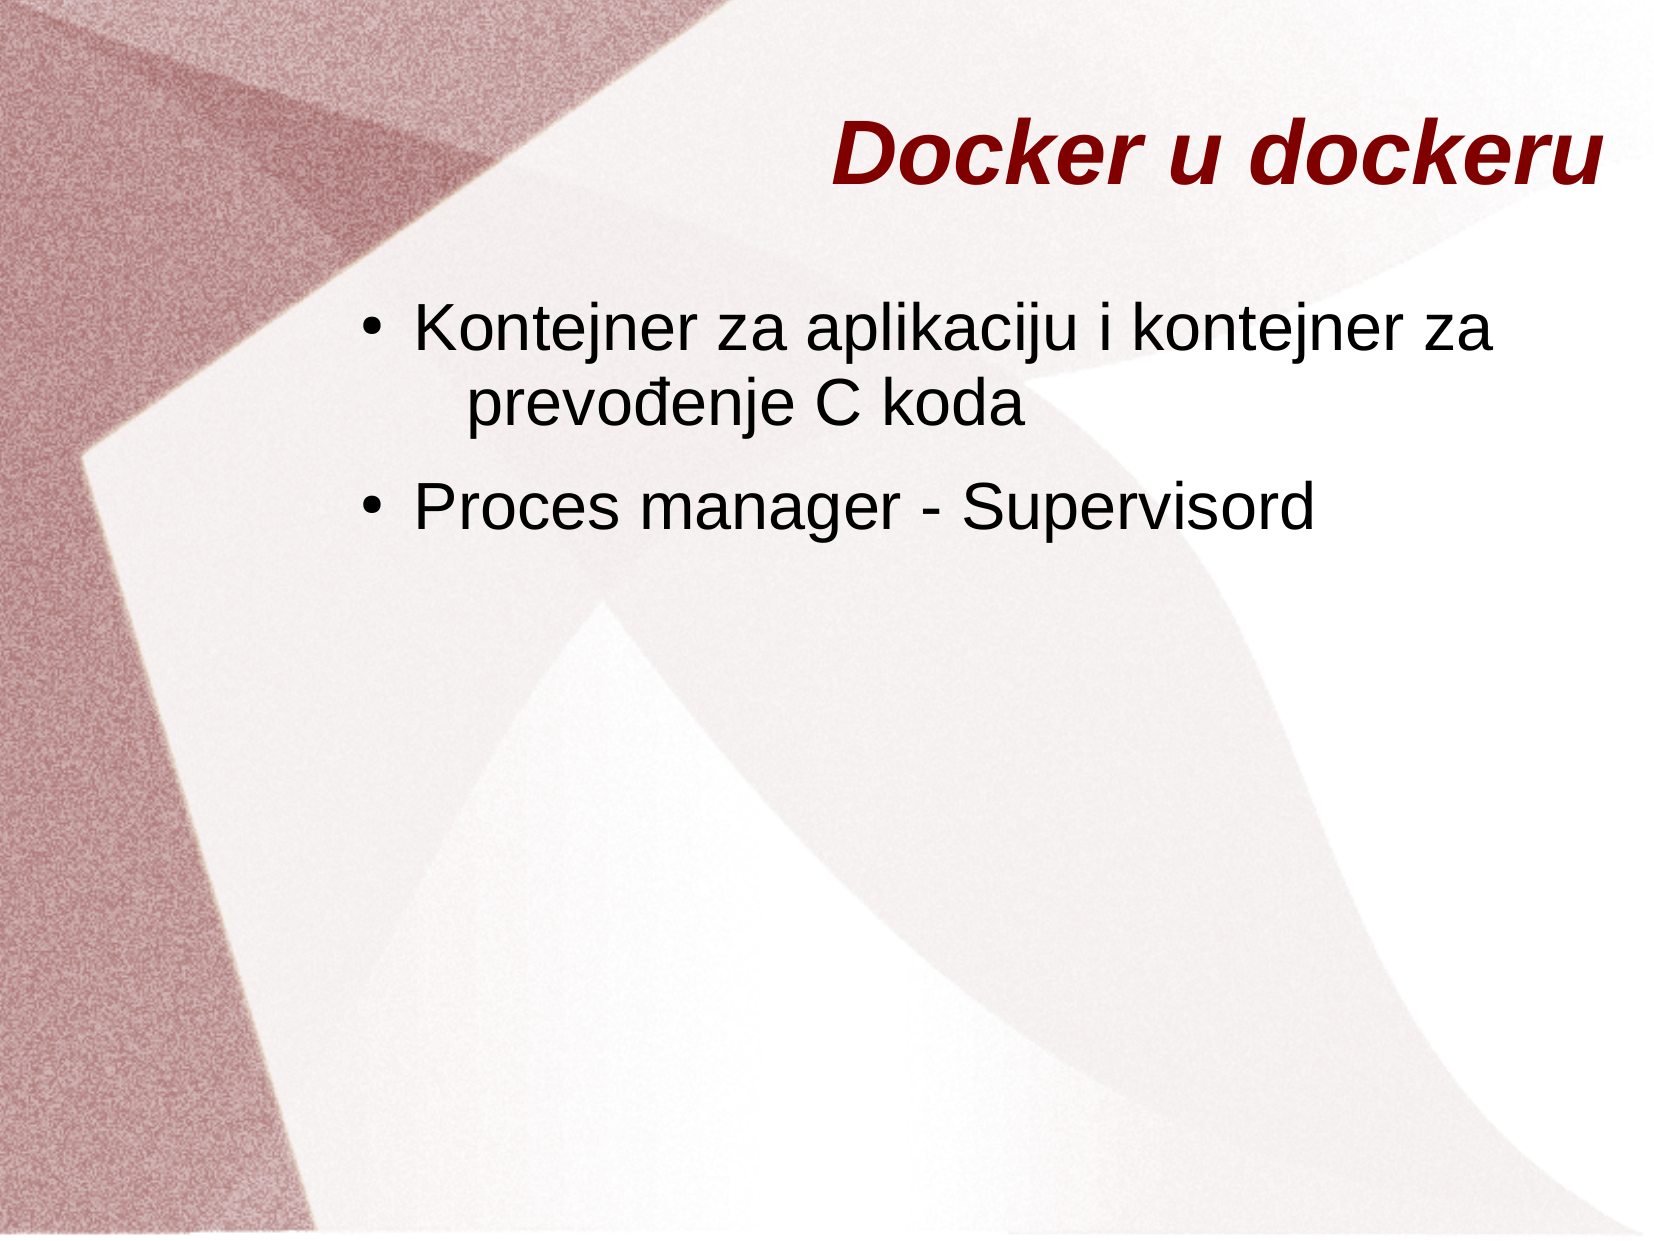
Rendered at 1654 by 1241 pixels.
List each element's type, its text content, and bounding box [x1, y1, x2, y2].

picture [0, 0, 1654, 1241]
list Kontejner za aplikaciju i kontejner za prevođenje C koda Proces manager - Supervisord [324, 290, 1601, 901]
title Docker u dockeru [596, 56, 1607, 250]
